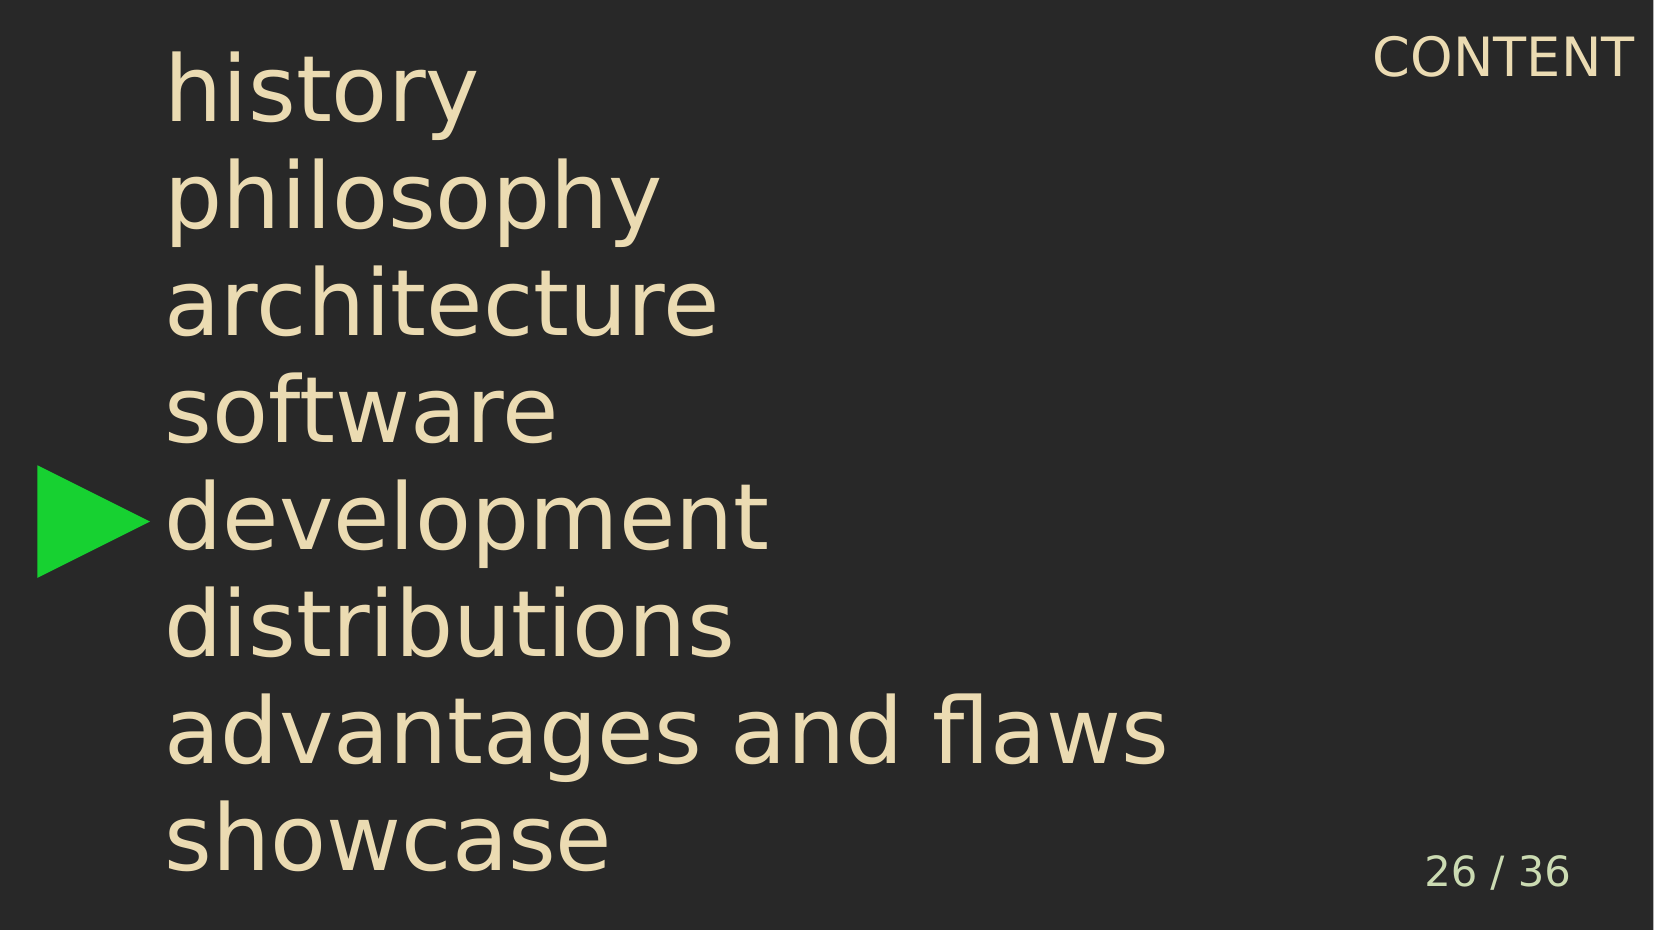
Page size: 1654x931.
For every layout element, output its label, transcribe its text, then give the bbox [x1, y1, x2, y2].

text_box history philosophy architecture software development distributions advantages and flaws showcase [150, 29, 1651, 901]
text_box CONTENT [1200, 18, 1651, 97]
text_box [37, 465, 150, 578]
